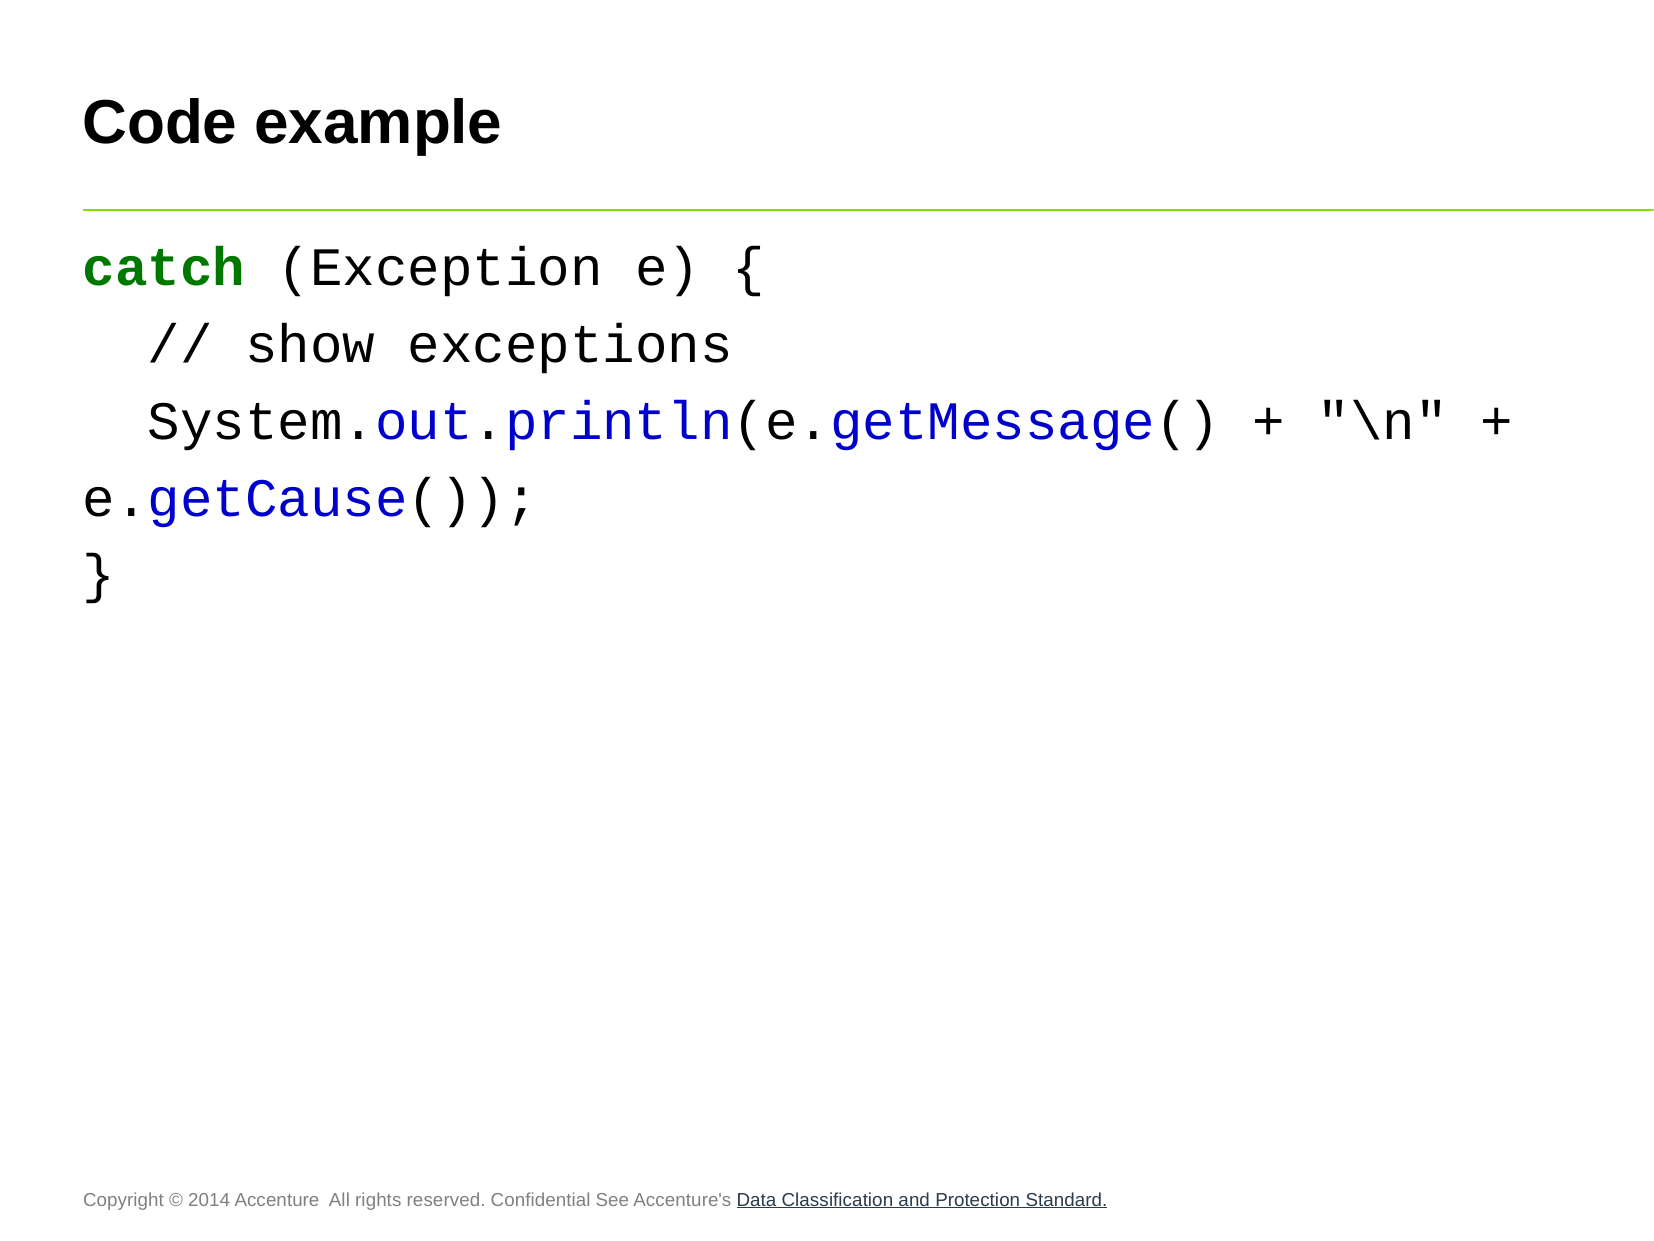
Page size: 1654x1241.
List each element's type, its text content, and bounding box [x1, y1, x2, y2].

list catch (Exception e) { // show exceptions System.out.println(e.getMessage() + "\n" + e.getCause()); } [82, 225, 1538, 1186]
title Code example [82, 49, 1571, 196]
